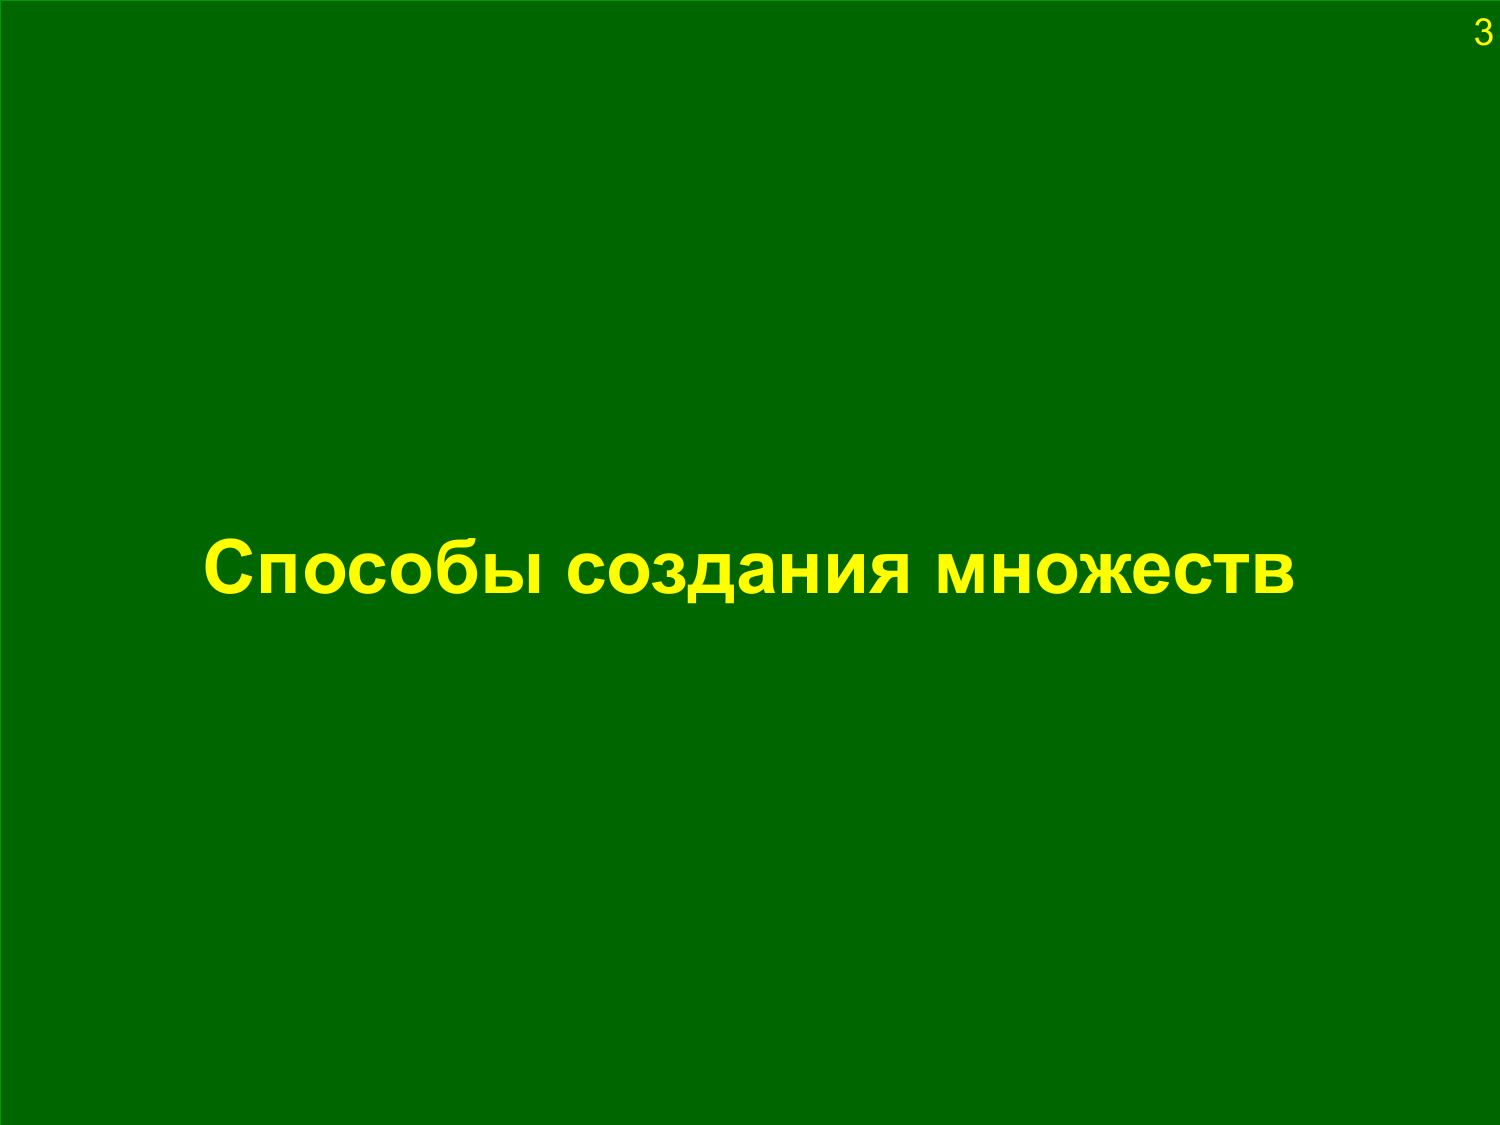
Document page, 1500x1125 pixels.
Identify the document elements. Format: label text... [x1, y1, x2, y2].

title Способы создания множеств [75, 473, 1425, 662]
